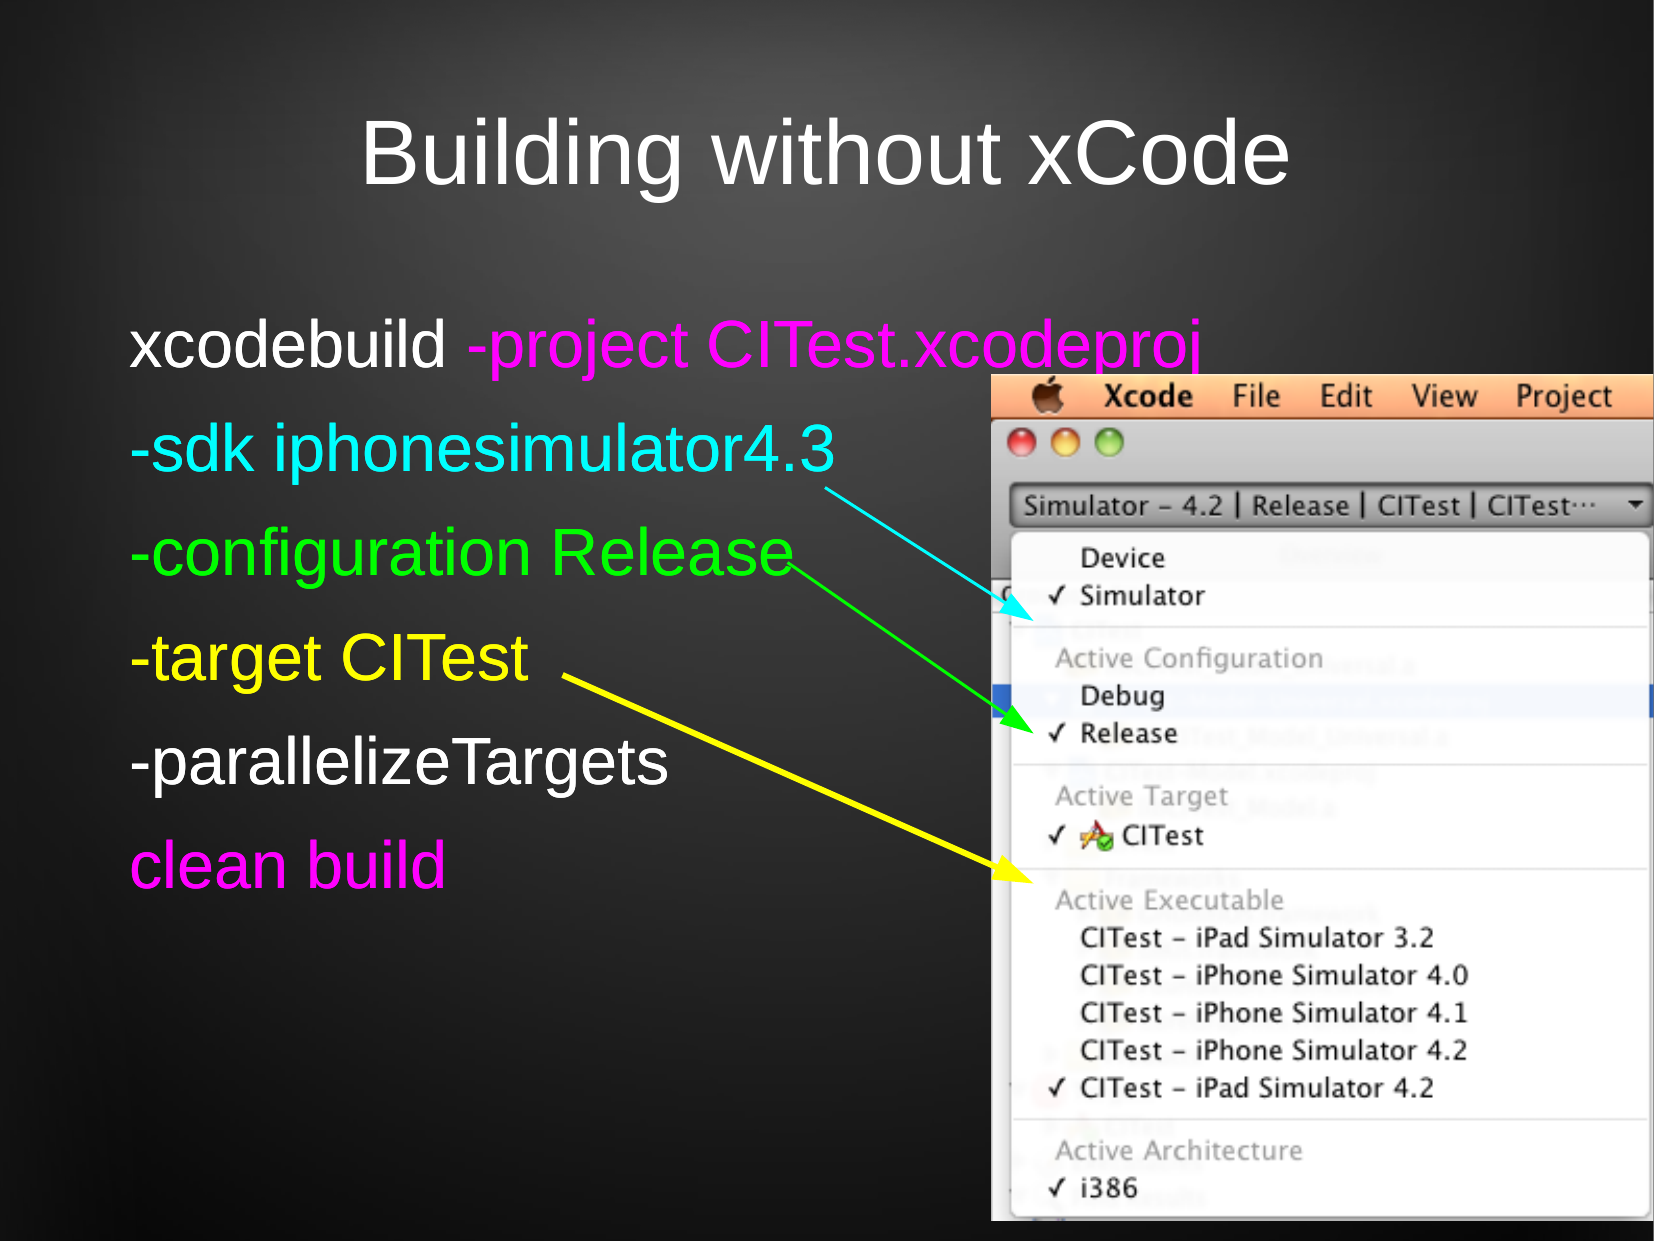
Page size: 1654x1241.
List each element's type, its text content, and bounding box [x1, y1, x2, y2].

picture [0, 0, 1654, 1241]
list xcodebuild -project CITest.xcodeproj -sdk iphonesimulator4.3 -configuration Release -target CITest -parallelizeTargets clean build [58, 306, 1654, 1183]
title Building without xCode [82, 49, 1571, 257]
